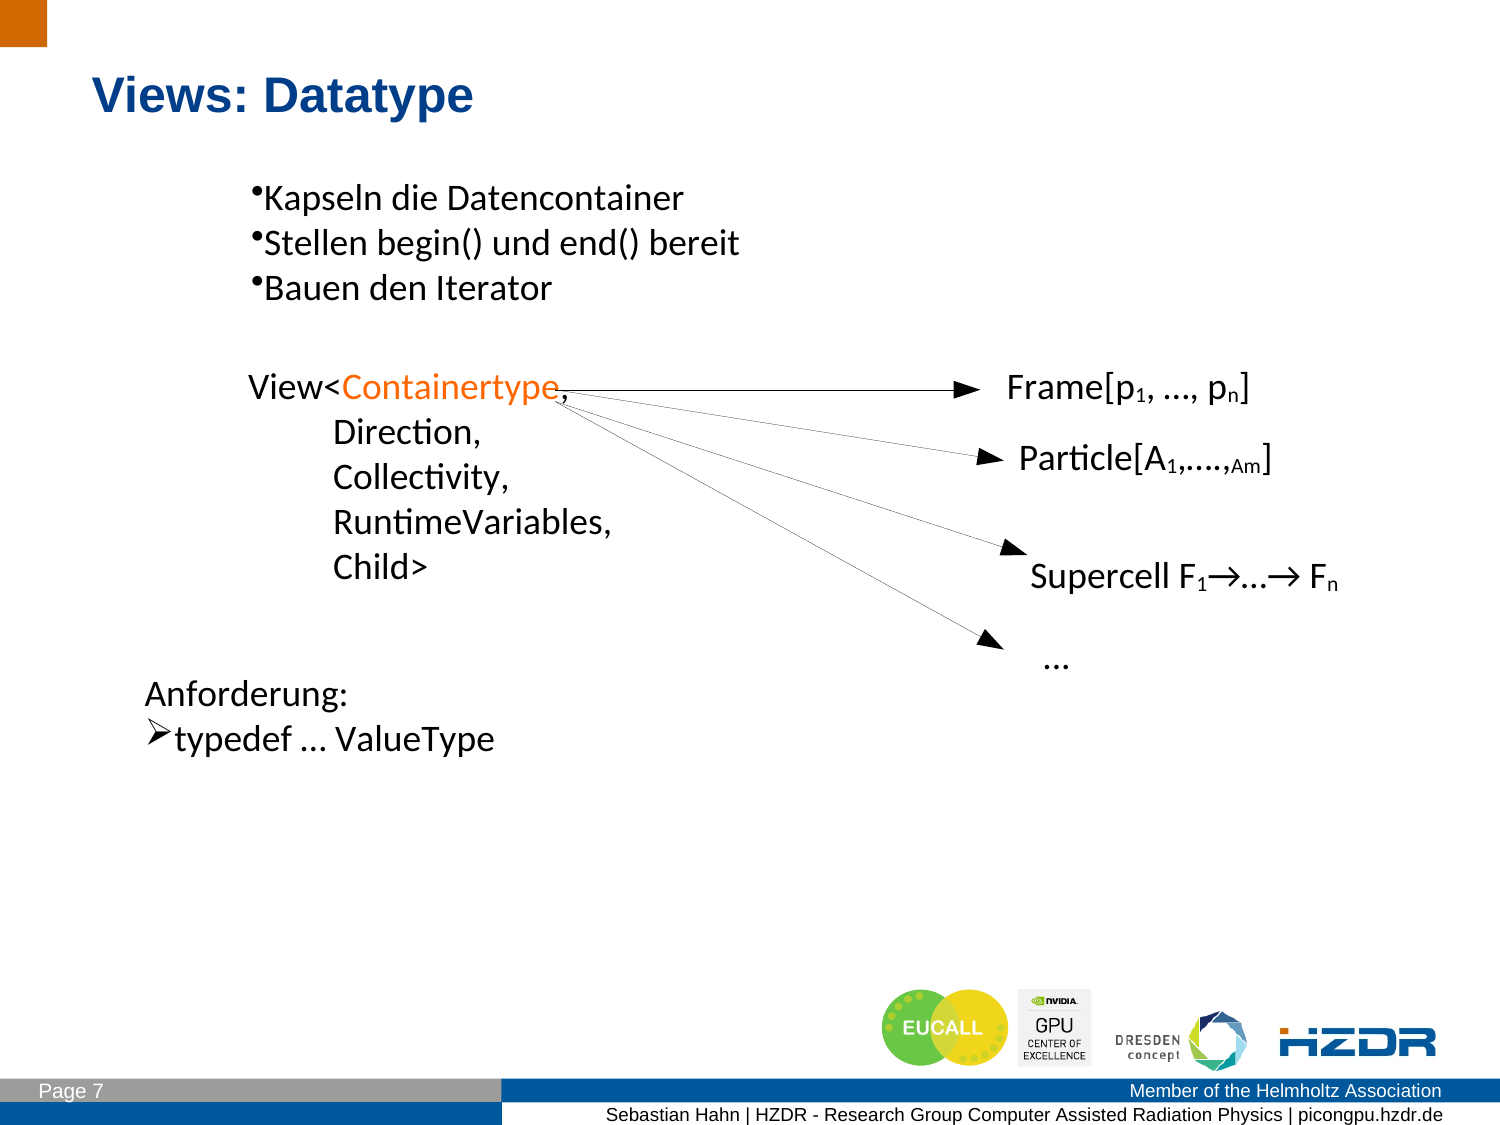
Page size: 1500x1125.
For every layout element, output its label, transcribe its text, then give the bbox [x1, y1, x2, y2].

list Views: Datatype [76, 54, 1424, 209]
text_box Particle[A1,….,Am] [1003, 425, 1351, 498]
picture [874, 980, 1099, 1075]
text_box Anforderung: typedef … ValueType [129, 661, 584, 767]
picture [1257, 1011, 1453, 1073]
text_box View<Containertype, Direction, Collectivity, RuntimeVariables, Child> [233, 354, 1418, 595]
text_box View<Containertype, Direction, Collectivity, RuntimeVariables, Child> [566, 406, 1015, 595]
text_box Kapseln die Datencontainer Stellen begin() und end() bereit Bauen den Iterator [236, 165, 872, 316]
text_box Frame[p1, …, pn] [992, 354, 1329, 427]
text_box Supercell F1→…→ Fn [1015, 543, 1426, 616]
text_box ... [1027, 625, 1094, 686]
picture [1116, 1011, 1247, 1071]
